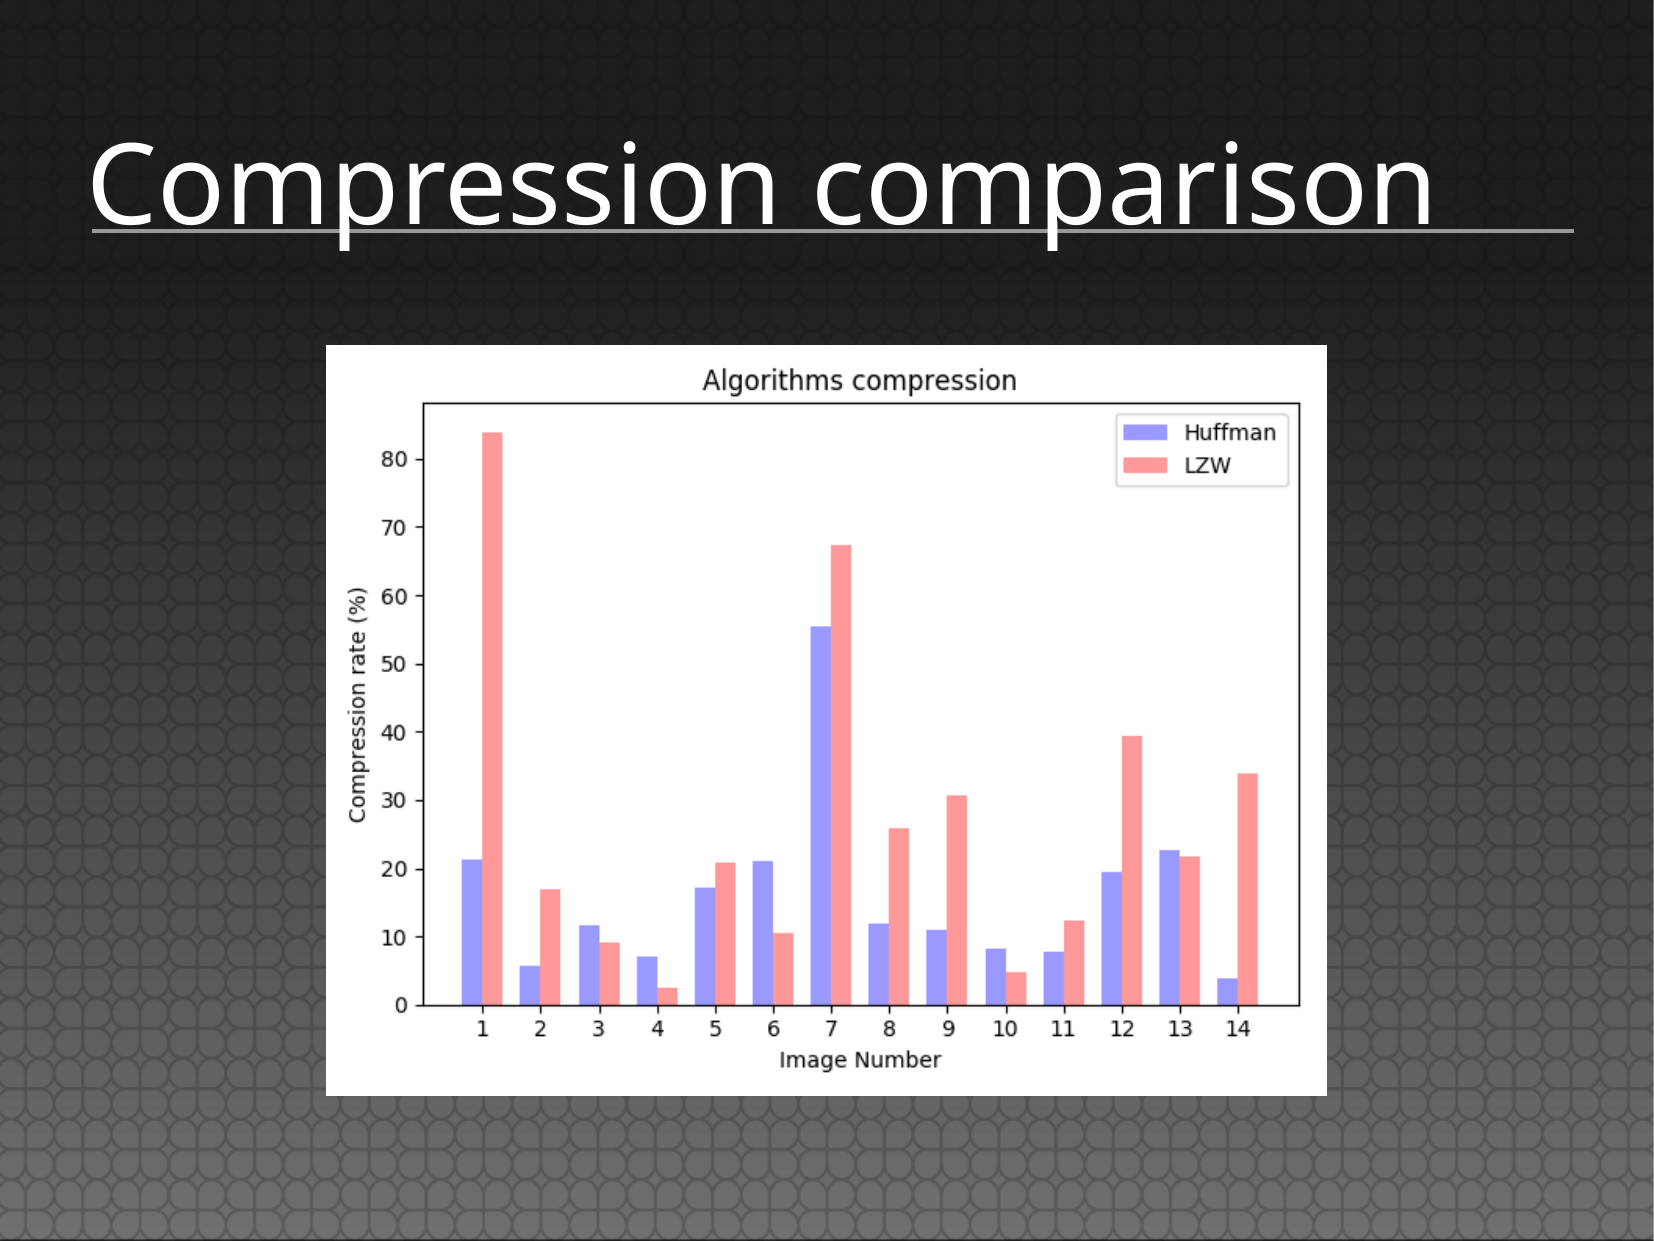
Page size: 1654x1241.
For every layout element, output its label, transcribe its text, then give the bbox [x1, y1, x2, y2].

picture [0, 0, 1654, 1241]
title Compression comparison [86, 112, 1576, 249]
